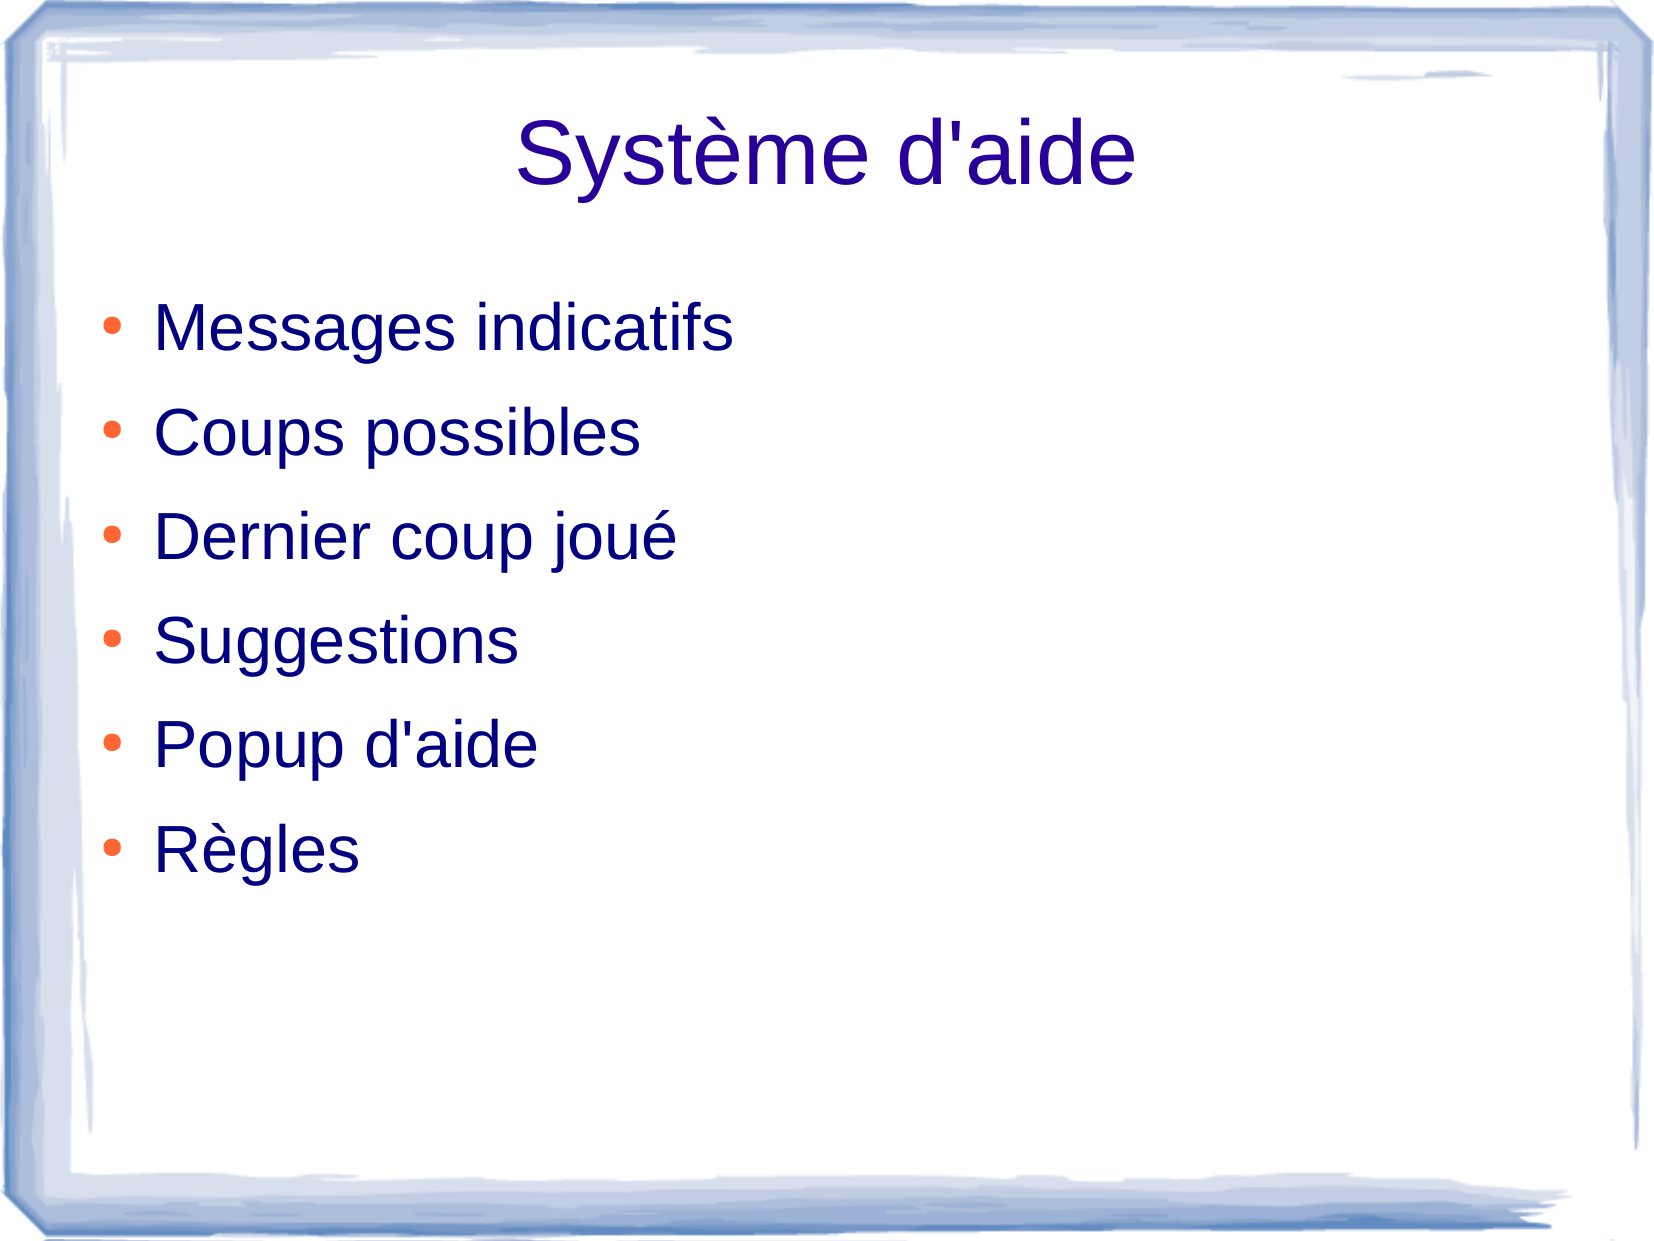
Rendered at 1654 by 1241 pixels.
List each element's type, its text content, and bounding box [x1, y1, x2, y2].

picture [0, 0, 1654, 1241]
title Système d'aide [82, 49, 1571, 257]
list Messages indicatifs Coups possibles Dernier coup joué Suggestions Popup d'aide Règles [82, 290, 1538, 995]
